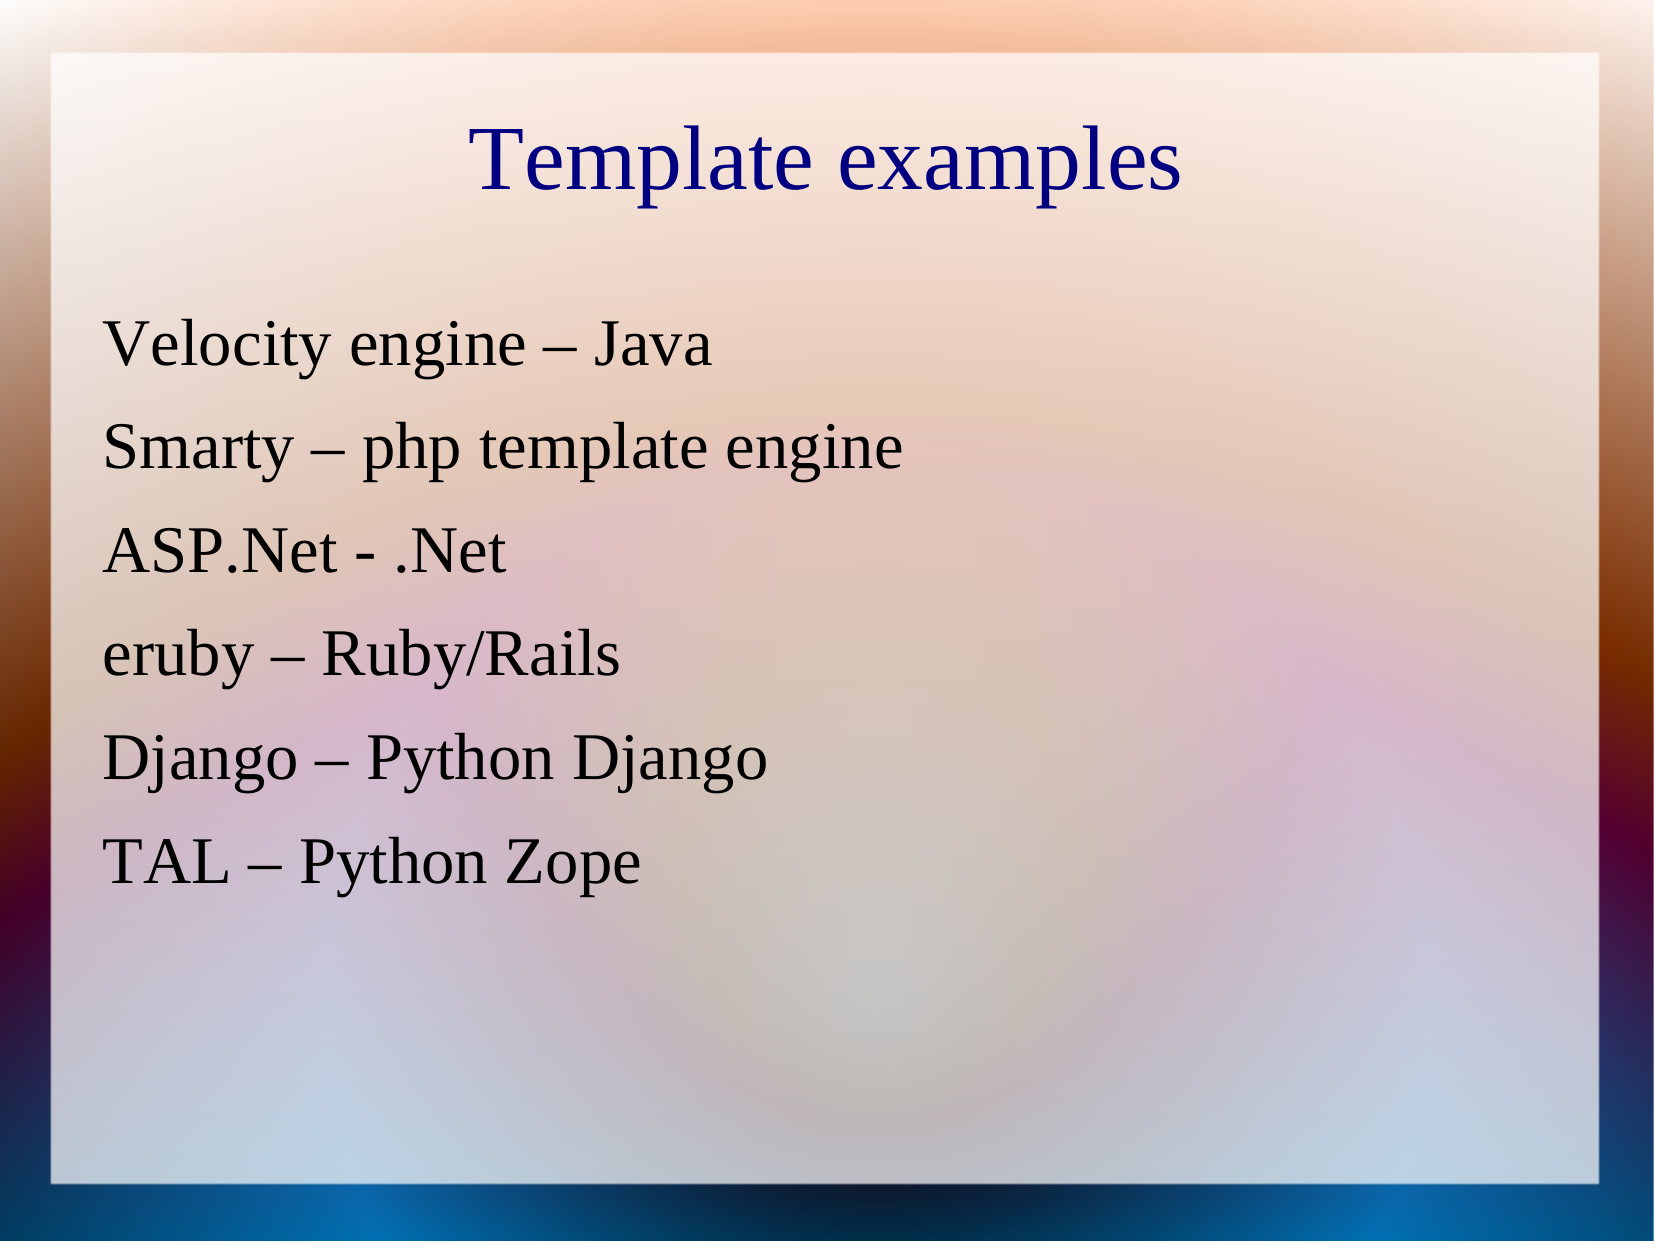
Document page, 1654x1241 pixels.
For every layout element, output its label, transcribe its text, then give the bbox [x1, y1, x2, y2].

picture [0, 0, 1654, 1241]
list Velocity engine – Java Smarty – php template engine ASP.Net - .Net eruby – Ruby/Rails Django – Python Django TAL – Python Zope [102, 305, 1591, 1025]
title Template examples [82, 55, 1571, 263]
